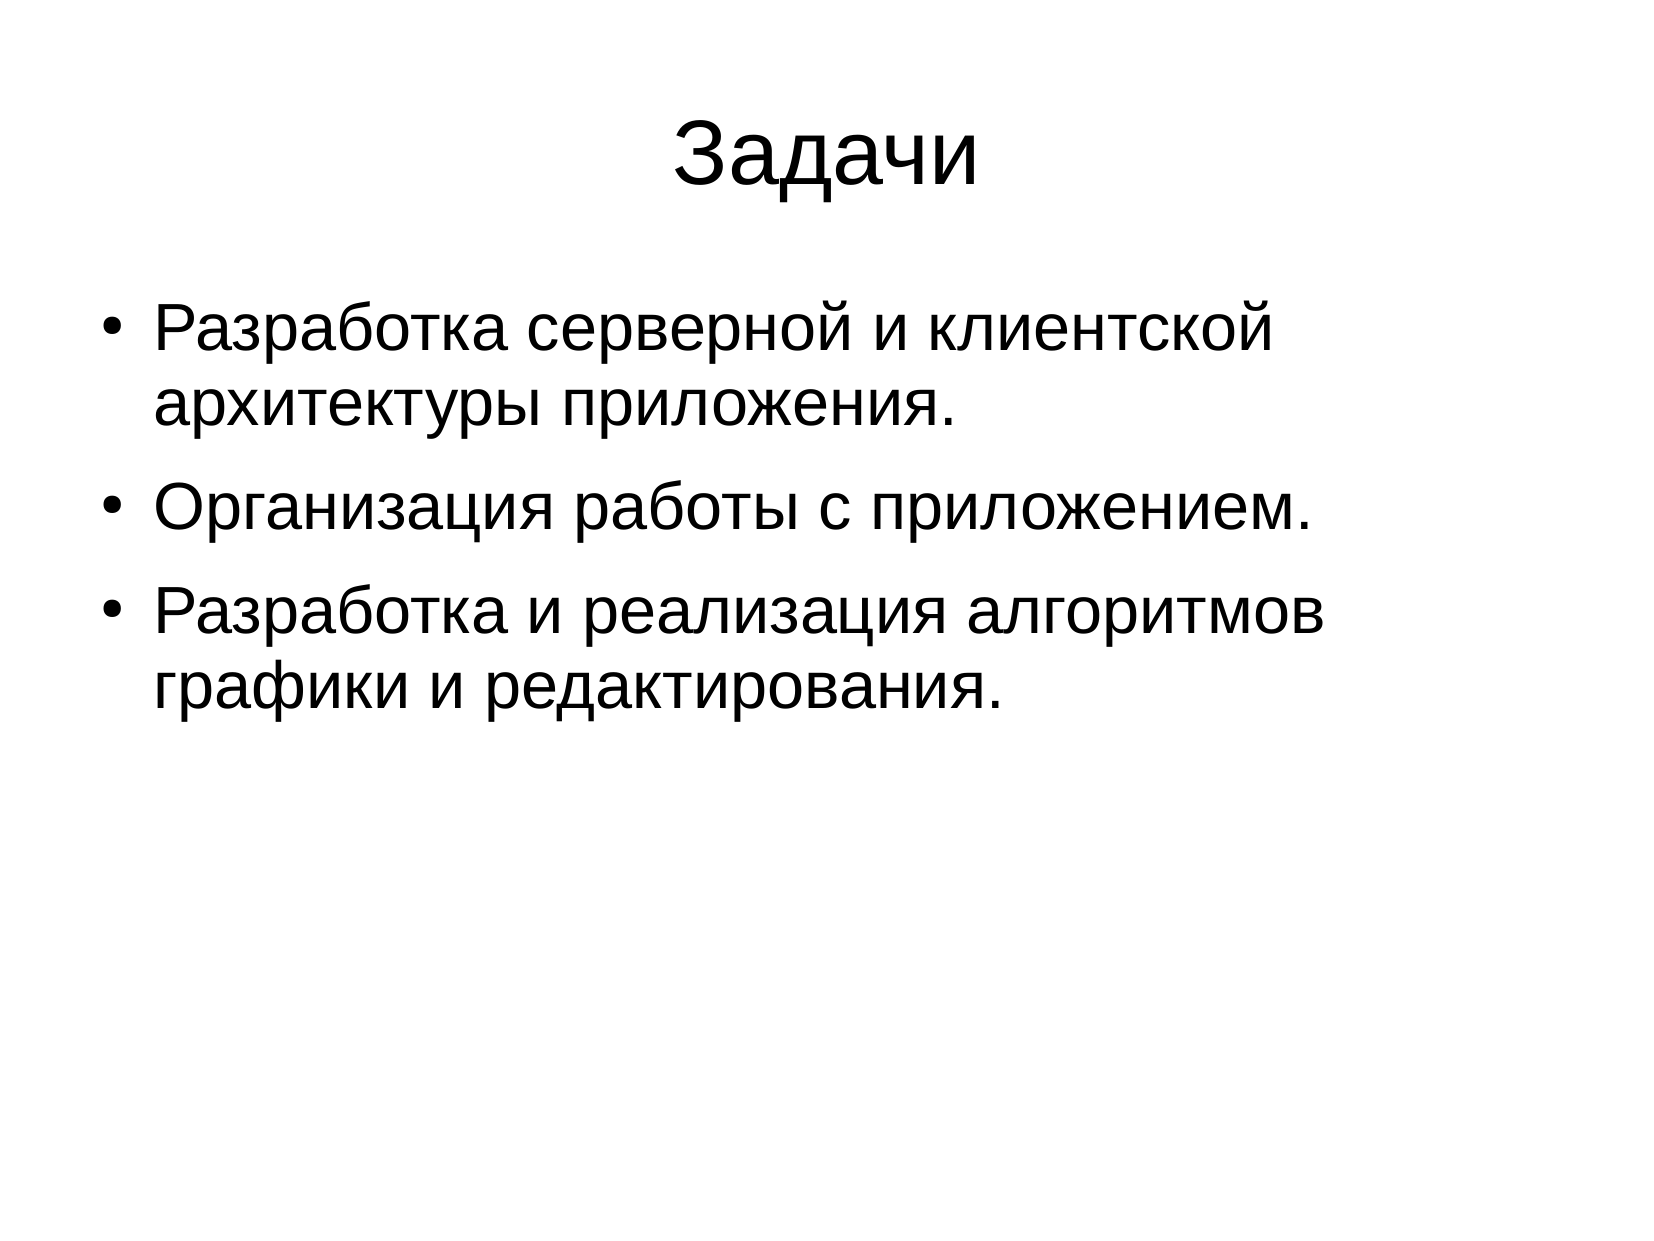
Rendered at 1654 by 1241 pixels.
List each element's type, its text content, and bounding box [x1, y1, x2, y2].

title Задачи [82, 49, 1571, 257]
list Разработка серверной и клиентской архитектуры приложения. Организация работы с приложением. Разработка и реализация алгоритмов графики и редактирования. [82, 290, 1571, 1010]
